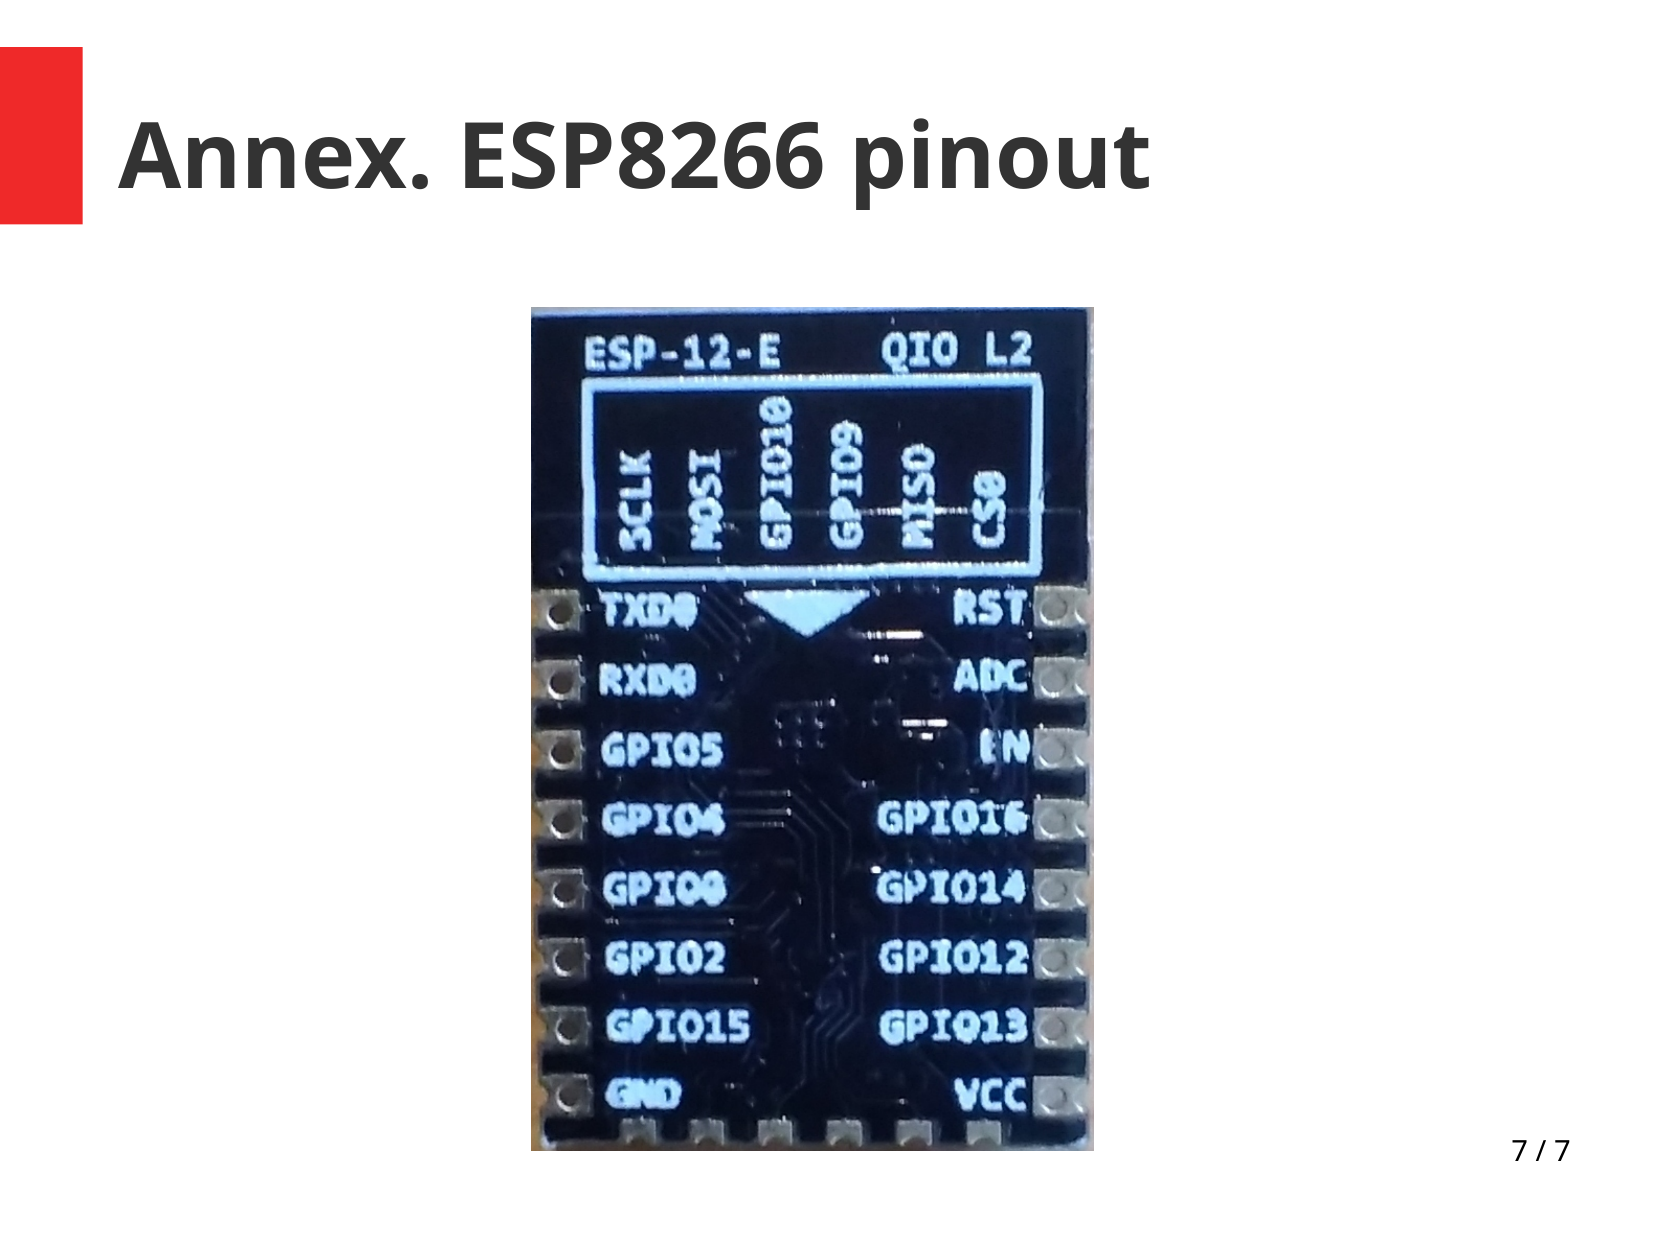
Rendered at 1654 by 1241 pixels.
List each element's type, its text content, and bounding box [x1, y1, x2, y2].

picture [531, 307, 1094, 1151]
title Annex. ESP8266 pinout [118, 49, 1571, 257]
